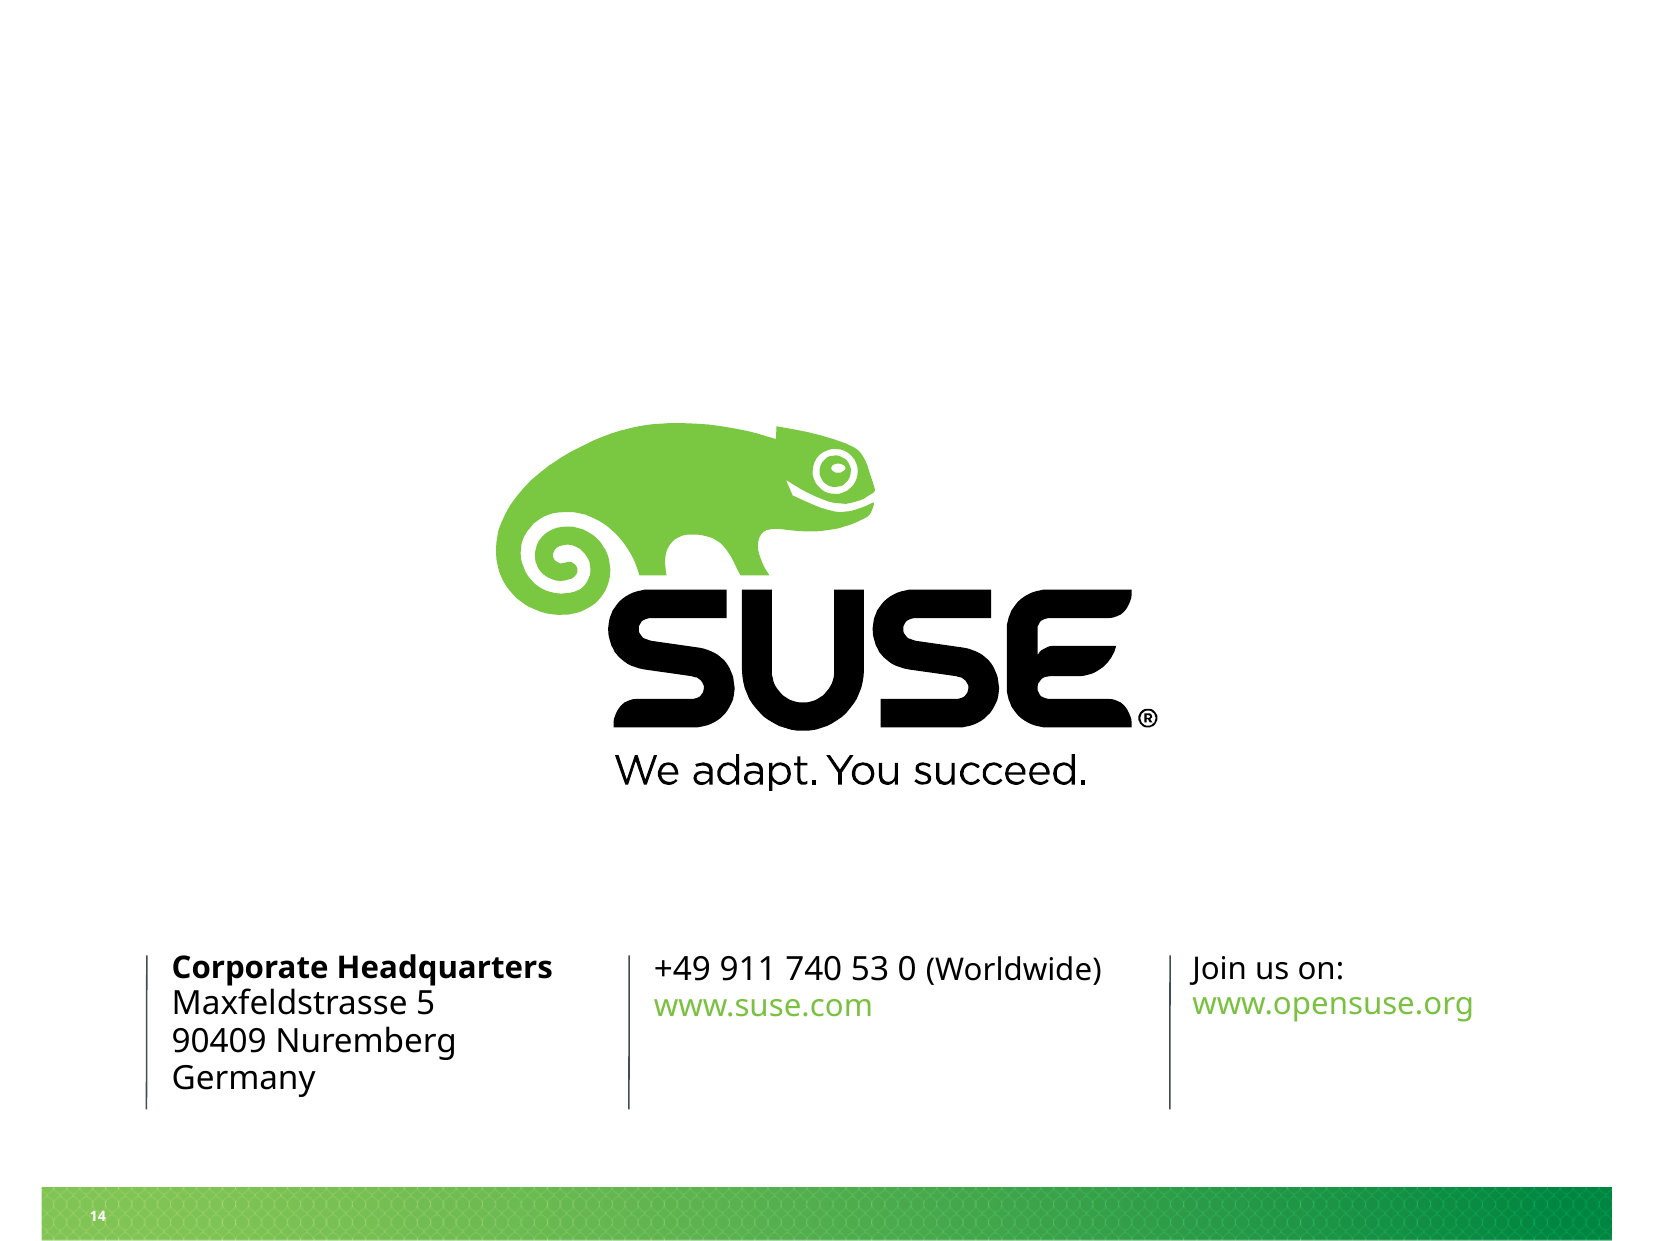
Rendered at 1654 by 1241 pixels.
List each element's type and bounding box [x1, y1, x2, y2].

picture [41, 1187, 1612, 1241]
